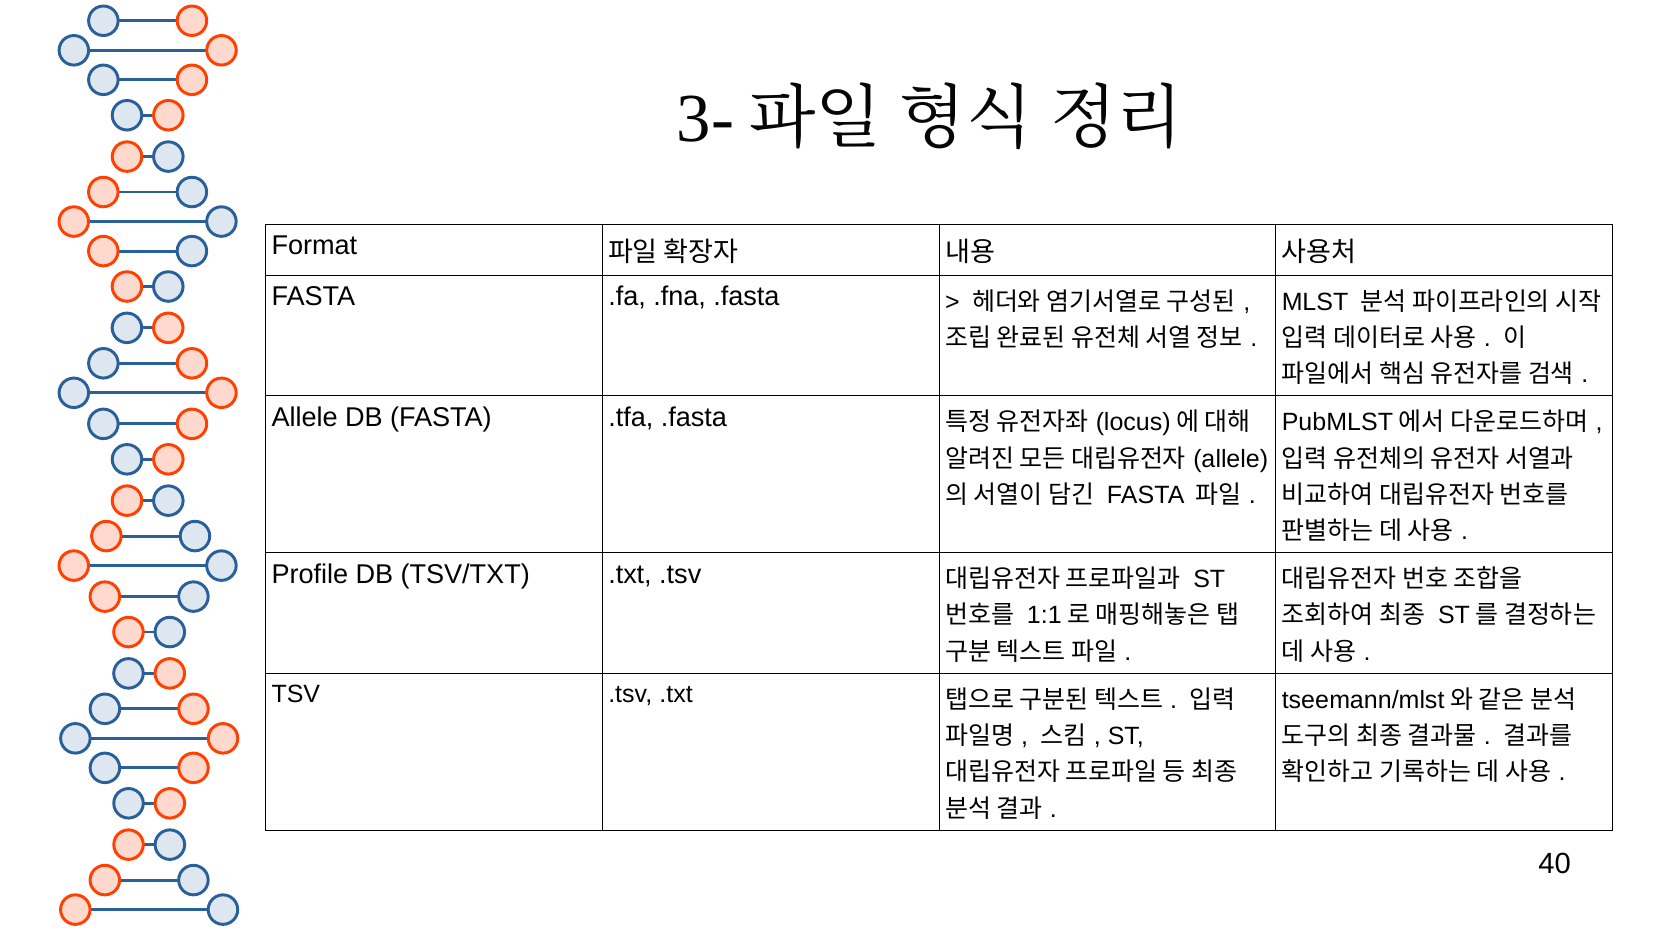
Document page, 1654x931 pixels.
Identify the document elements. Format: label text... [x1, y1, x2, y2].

table_cell .txt, .tsv [603, 553, 939, 673]
table_cell MLST 분석 파이프라인의 시작 입력 데이터로 사용. 이 파일에서 핵심 유전자를 검색. [1276, 276, 1612, 395]
table_cell > 헤더와 염기서열로 구성된, 조립 완료된 유전체 서열 정보. [940, 276, 1275, 395]
table_cell 대립유전자 번호 조합을 조회하여 최종 ST를 결정하는 데 사용. [1276, 553, 1612, 673]
title 3-파일 형식 정리 [265, 35, 1595, 189]
table_header 내용 [940, 225, 1275, 275]
table_header 파일 확장자 [603, 225, 939, 275]
table_cell .tfa, .fasta [603, 396, 939, 552]
table_cell Allele DB (FASTA) [266, 396, 602, 552]
table_cell tseemann/mlst와 같은 분석 도구의 최종 결과물. 결과를 확인하고 기록하는 데 사용. [1276, 674, 1612, 830]
table_cell TSV [266, 674, 602, 830]
table_cell .tsv, .txt [603, 674, 939, 830]
table_cell 탭으로 구분된 텍스트. 입력 파일명, 스킴, ST, 대립유전자 프로파일 등 최종 분석 결과. [940, 674, 1275, 830]
table_cell FASTA [266, 276, 602, 395]
table_header 사용처 [1276, 225, 1612, 275]
table_cell 특정 유전자좌(locus)에 대해 알려진 모든 대립유전자(allele)의 서열이 담긴 FASTA 파일. [940, 396, 1275, 552]
table_cell 대립유전자 프로파일과 ST 번호를 1:1로 매핑해놓은 탭 구분 텍스트 파일. [940, 553, 1275, 673]
table_cell .fa, .fna, .fasta [603, 276, 939, 395]
table_header Format [266, 225, 602, 275]
table_cell PubMLST에서 다운로드하며, 입력 유전체의 유전자 서열과 비교하여 대립유전자 번호를 판별하는 데 사용. [1276, 396, 1612, 552]
table_cell Profile DB (TSV/TXT) [266, 553, 602, 673]
